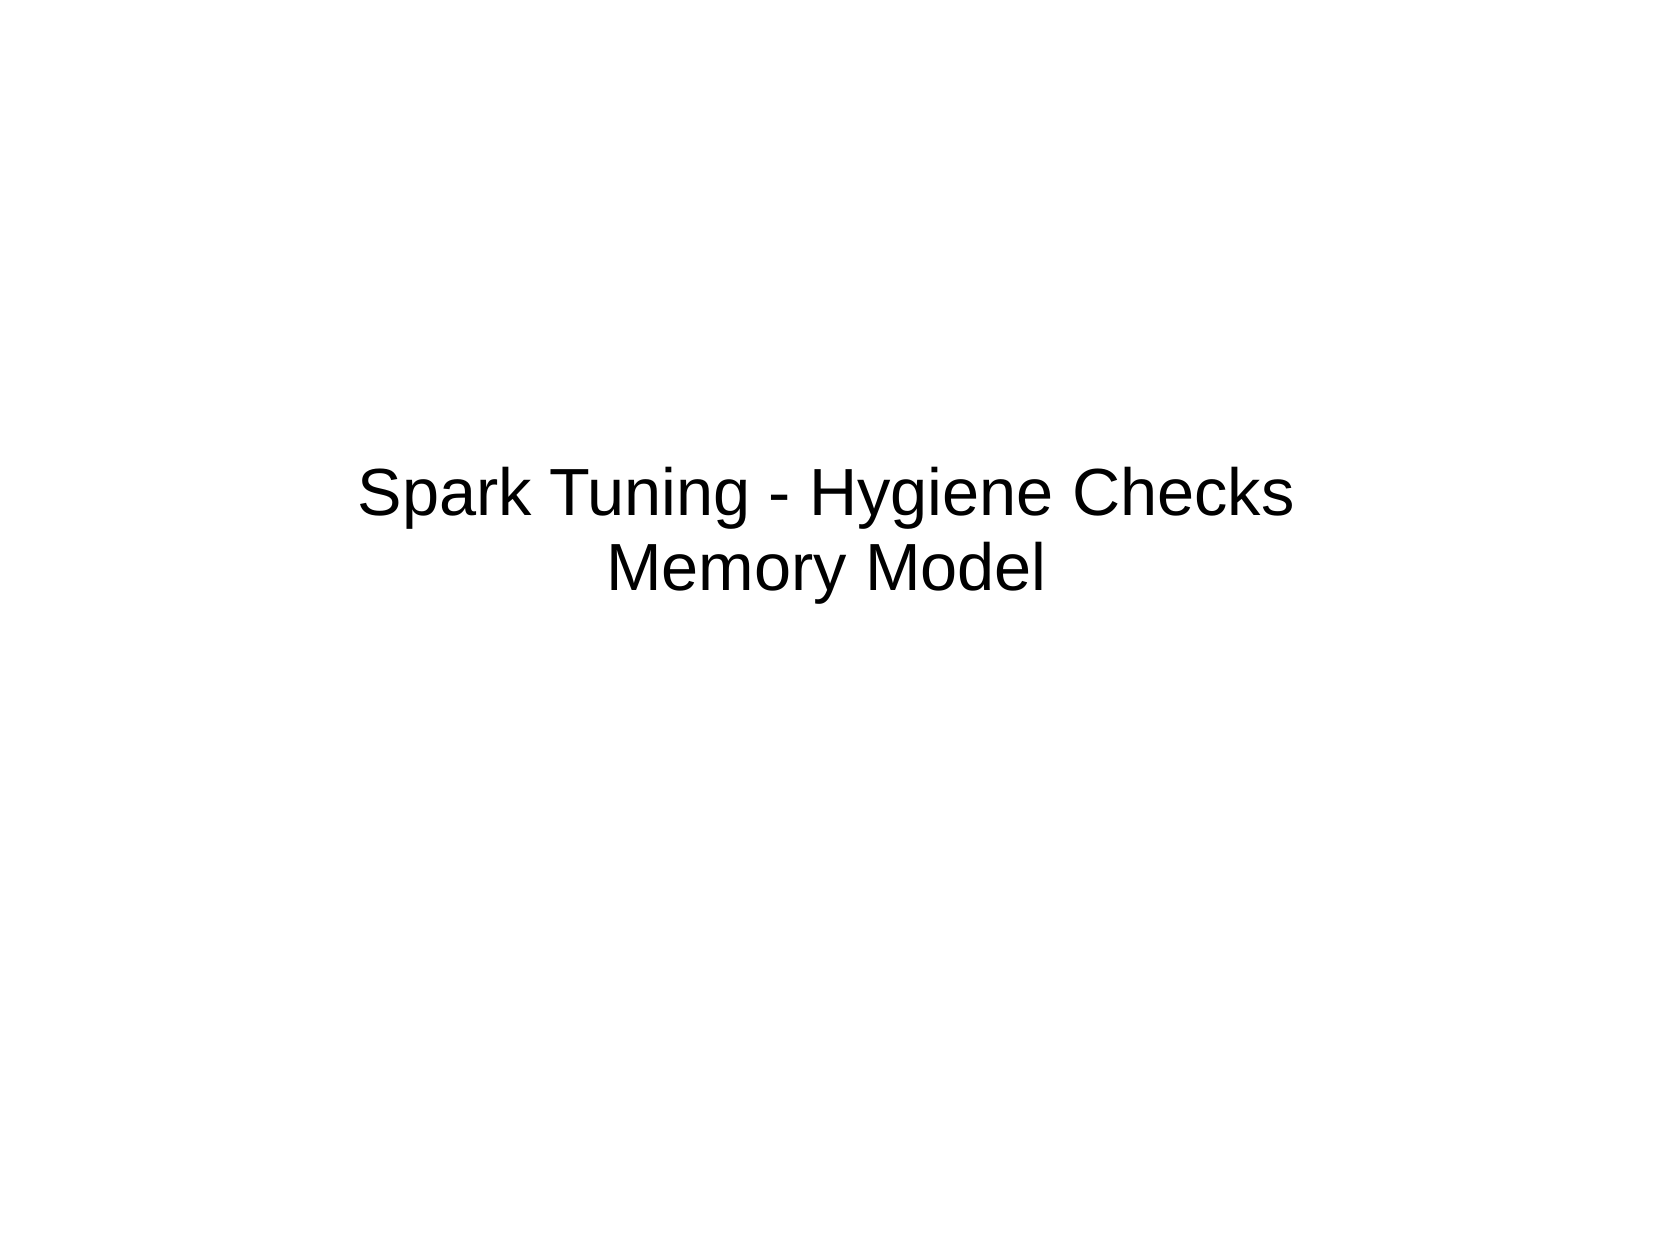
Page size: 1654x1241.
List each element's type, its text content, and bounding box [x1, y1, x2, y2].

subtitle Spark Tuning - Hygiene Checks Memory Model [82, 49, 1571, 1010]
